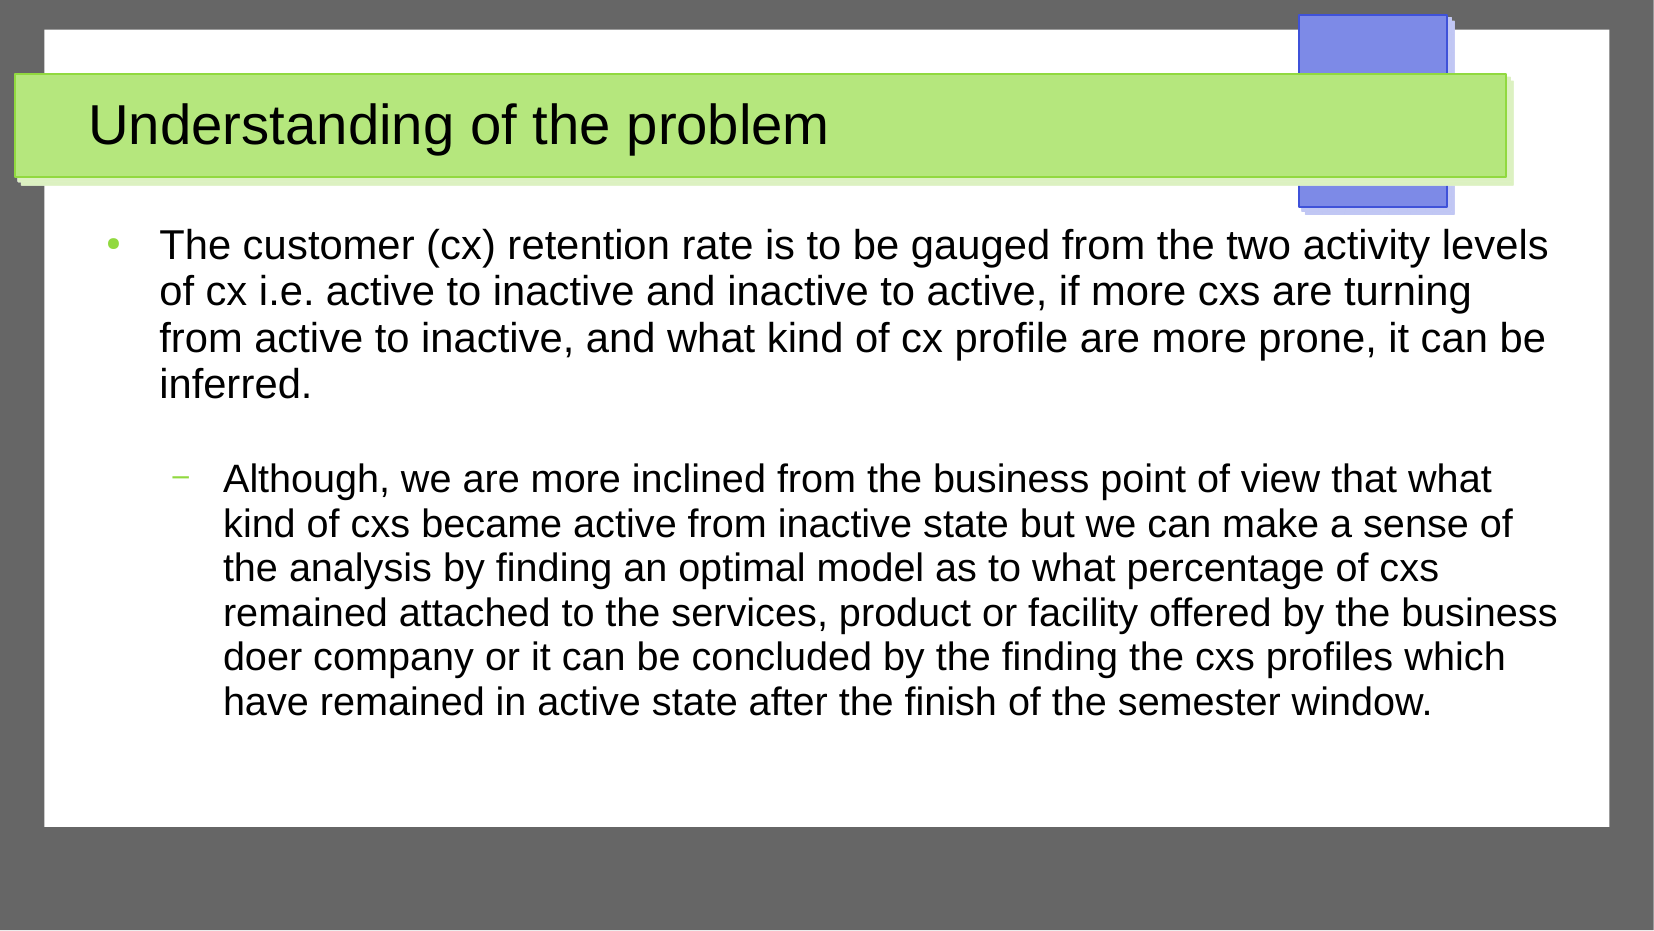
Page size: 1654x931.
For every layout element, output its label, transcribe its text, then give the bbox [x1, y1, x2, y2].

list Although, we are more inclined from the business point of view that what kind of cxs became active from inactive state but we can make a sense of the analysis by finding an optimal model as to what percentage of cxs remained attached to the services, product or facility offered by the business doer company or it can be concluded by the finding the cxs profiles which have remained in active state after the finish of the semester window. [88, 456, 1565, 739]
list The customer (cx) retention rate is to be gauged from the two activity levels of cx i.e. active to inactive and inactive to active, if more cxs are turning from active to inactive, and what kind of cx profile are more prone, it can be inferred. [88, 221, 1565, 456]
title Understanding of the problem [88, 73, 1506, 178]
